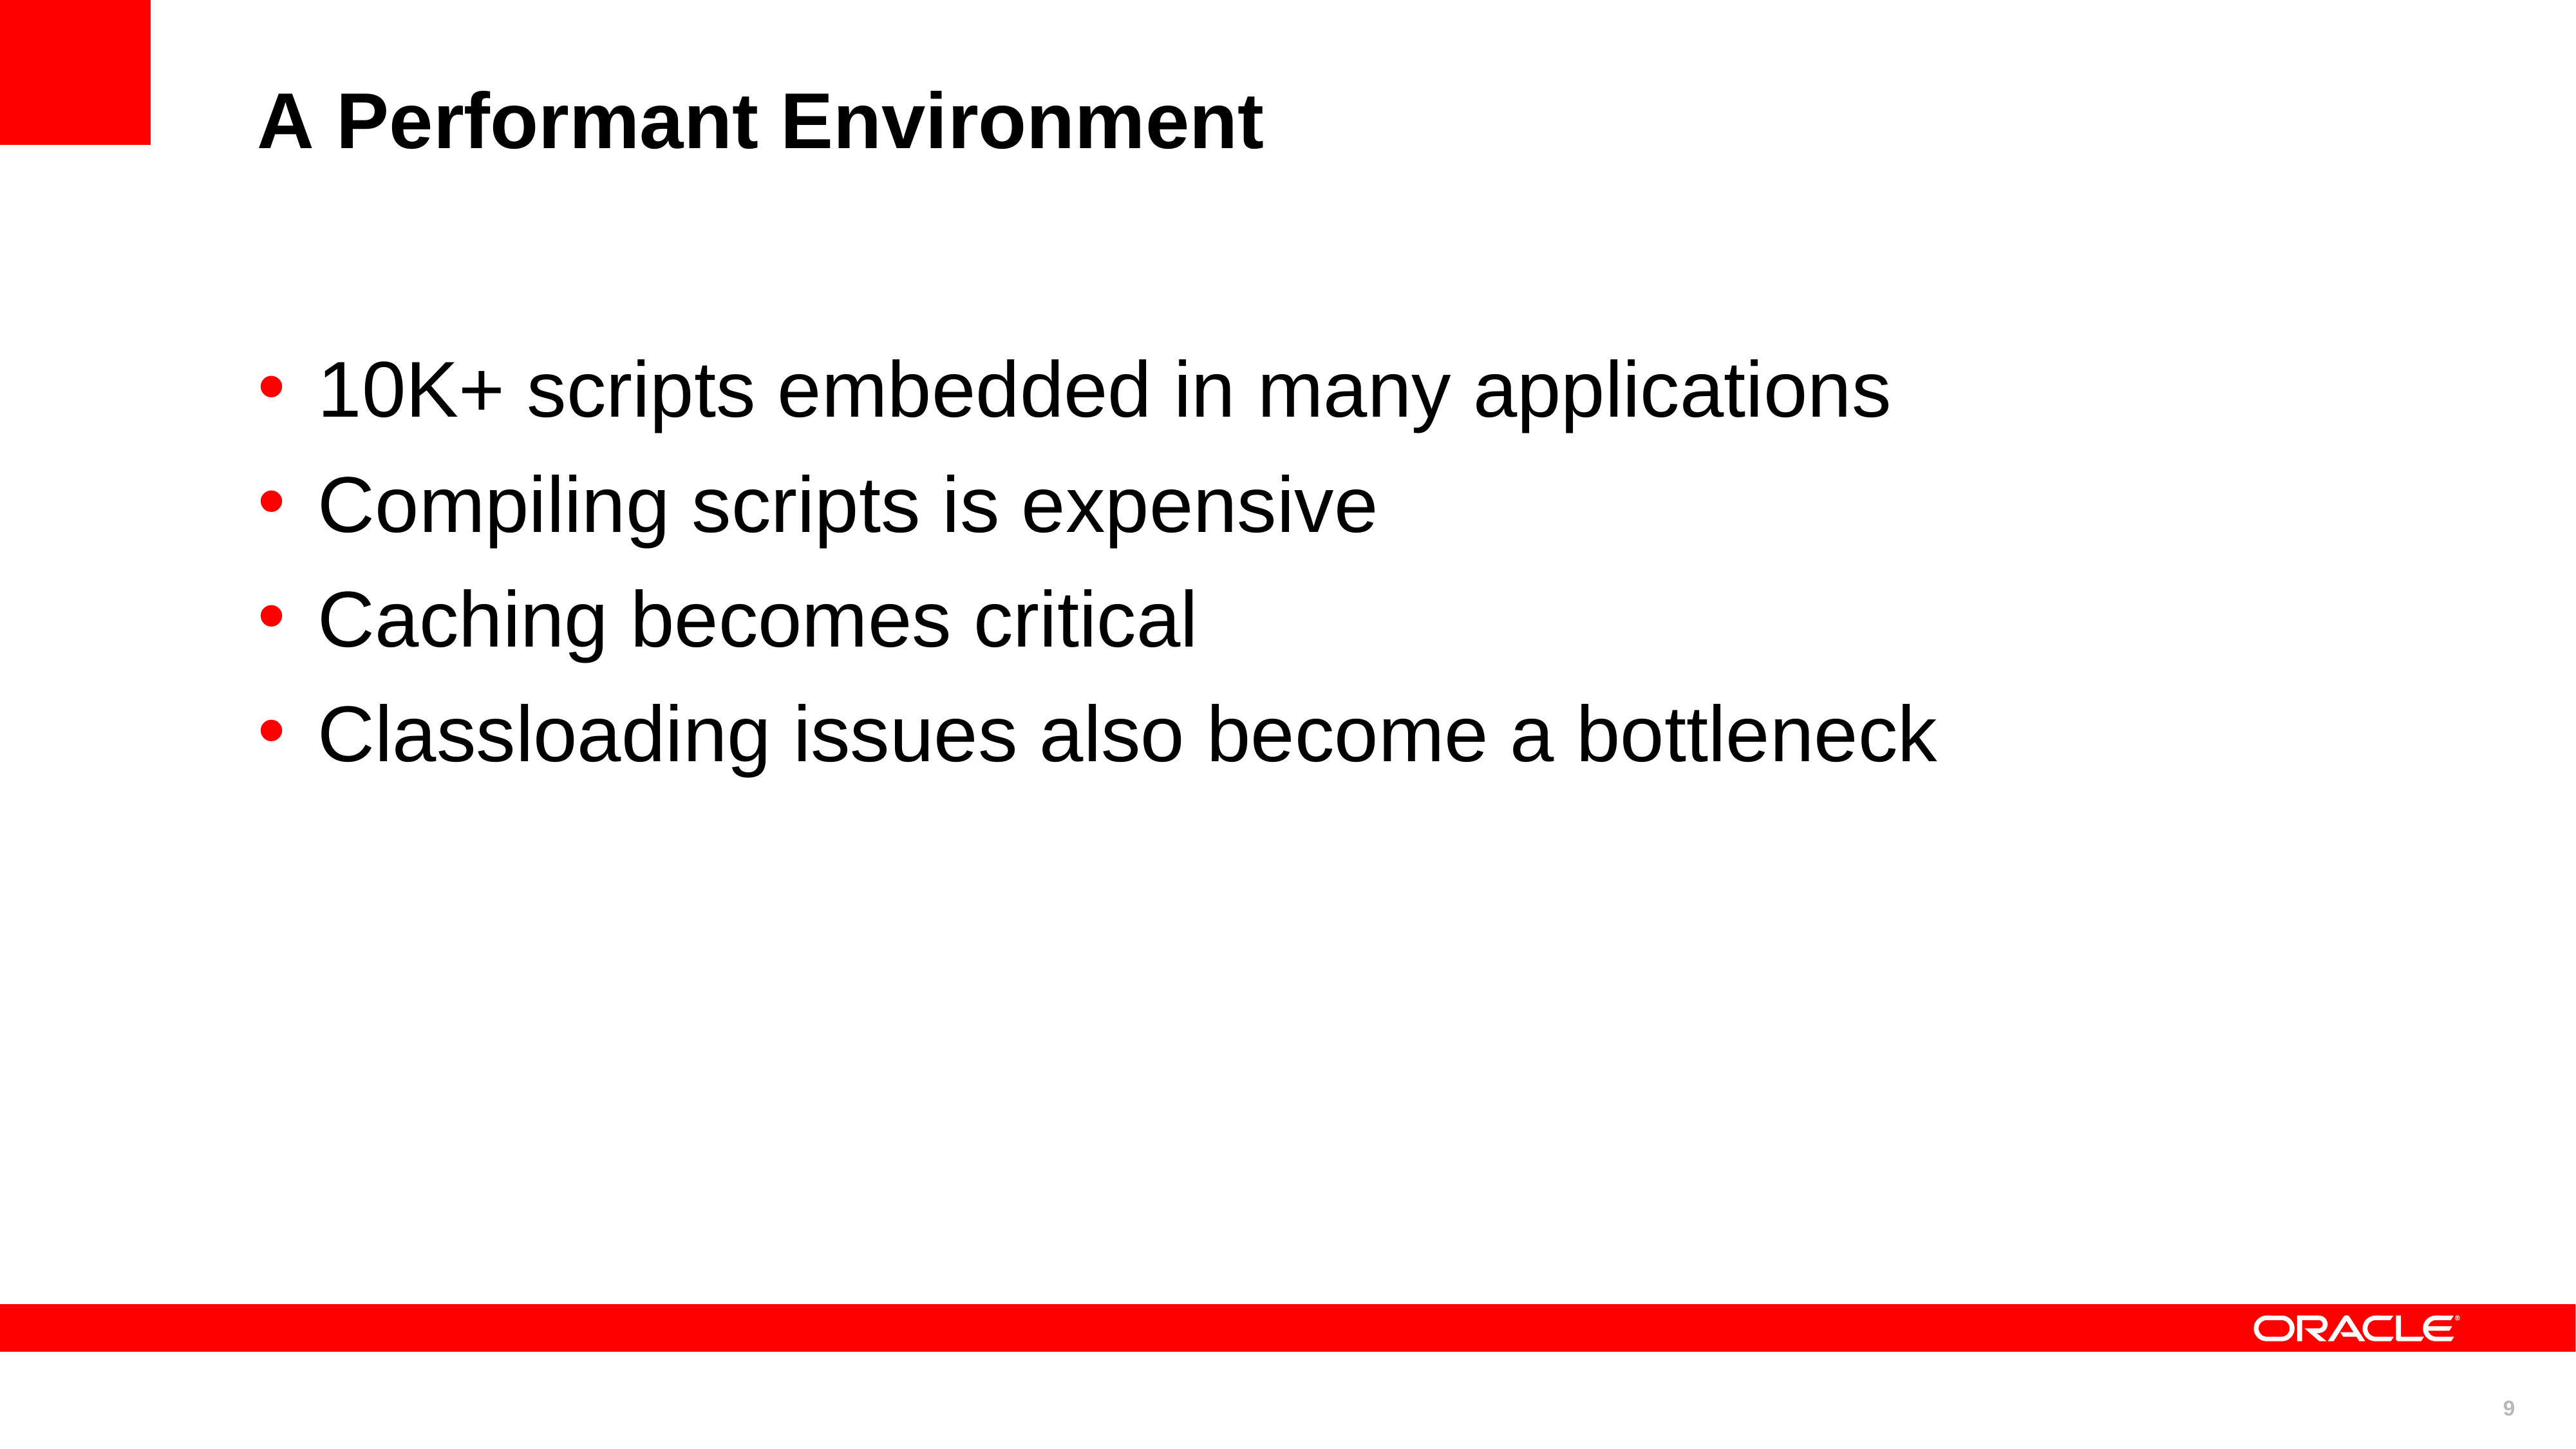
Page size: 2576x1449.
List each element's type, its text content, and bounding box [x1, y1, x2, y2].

picture [0, 1304, 2576, 1352]
title A Performant Environment [257, 69, 2318, 251]
picture [0, 0, 151, 145]
list 10K+ scripts embedded in many applications Compiling scripts is expensive Caching becomes critical Classloading issues also become a bottleneck [258, 337, 2318, 1256]
